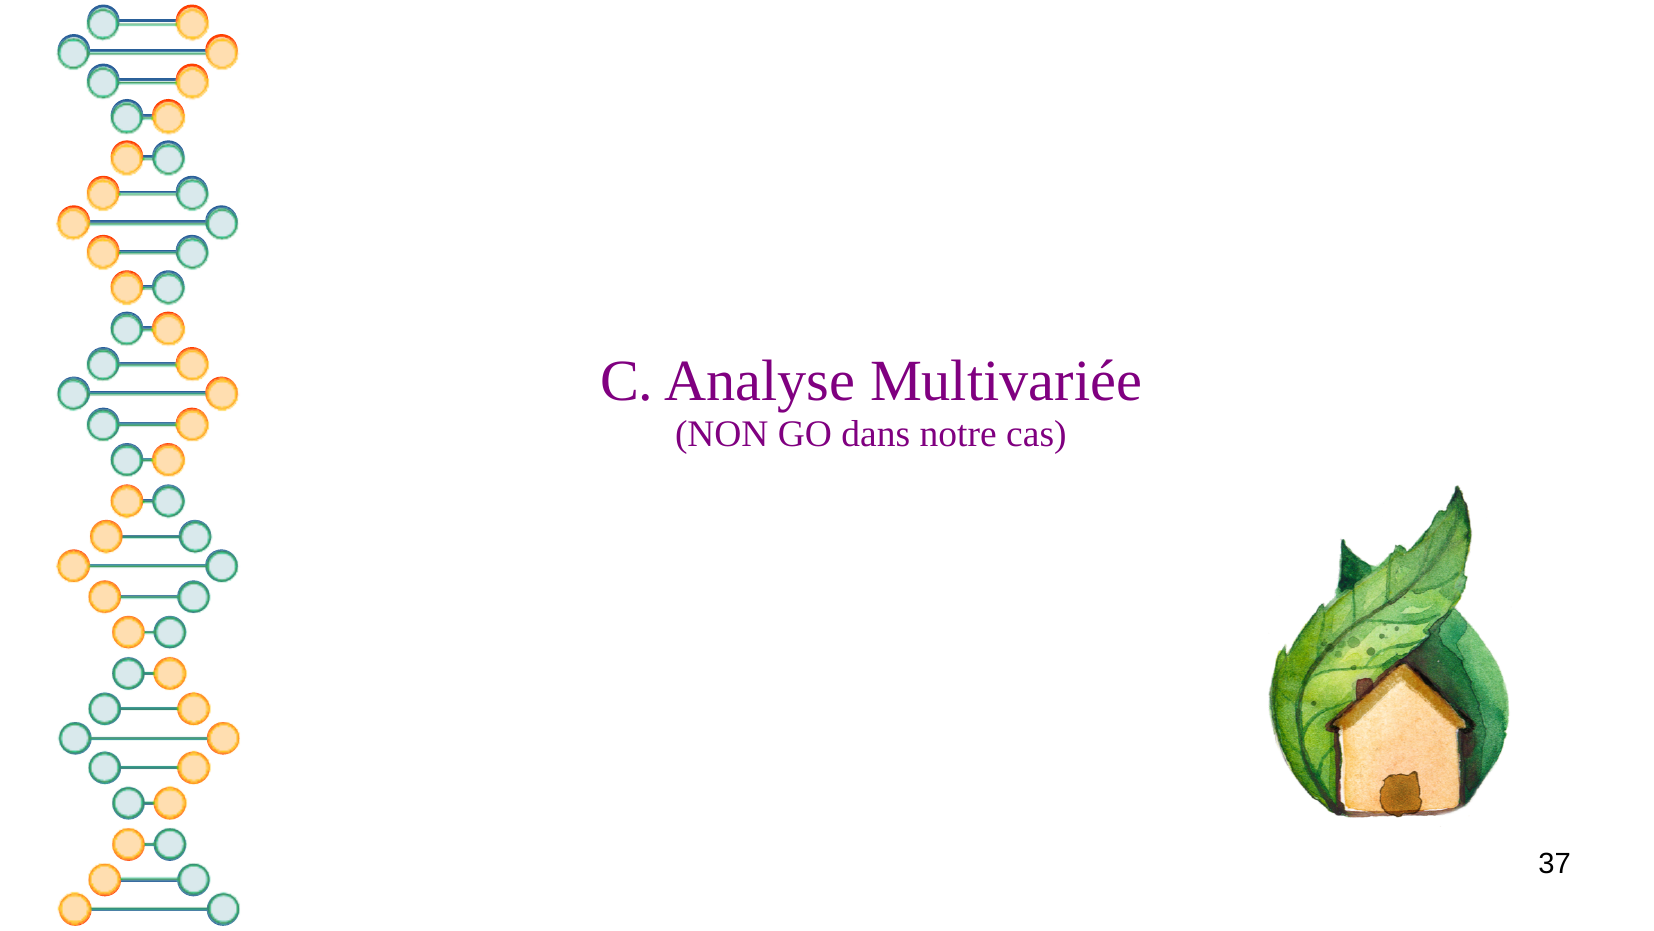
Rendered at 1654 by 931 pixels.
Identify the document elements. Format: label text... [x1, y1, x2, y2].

title C. Analyse Multivariée (NON GO dans notre cas) [351, 324, 1501, 479]
picture [0, 0, 351, 931]
picture [1210, 472, 1565, 827]
